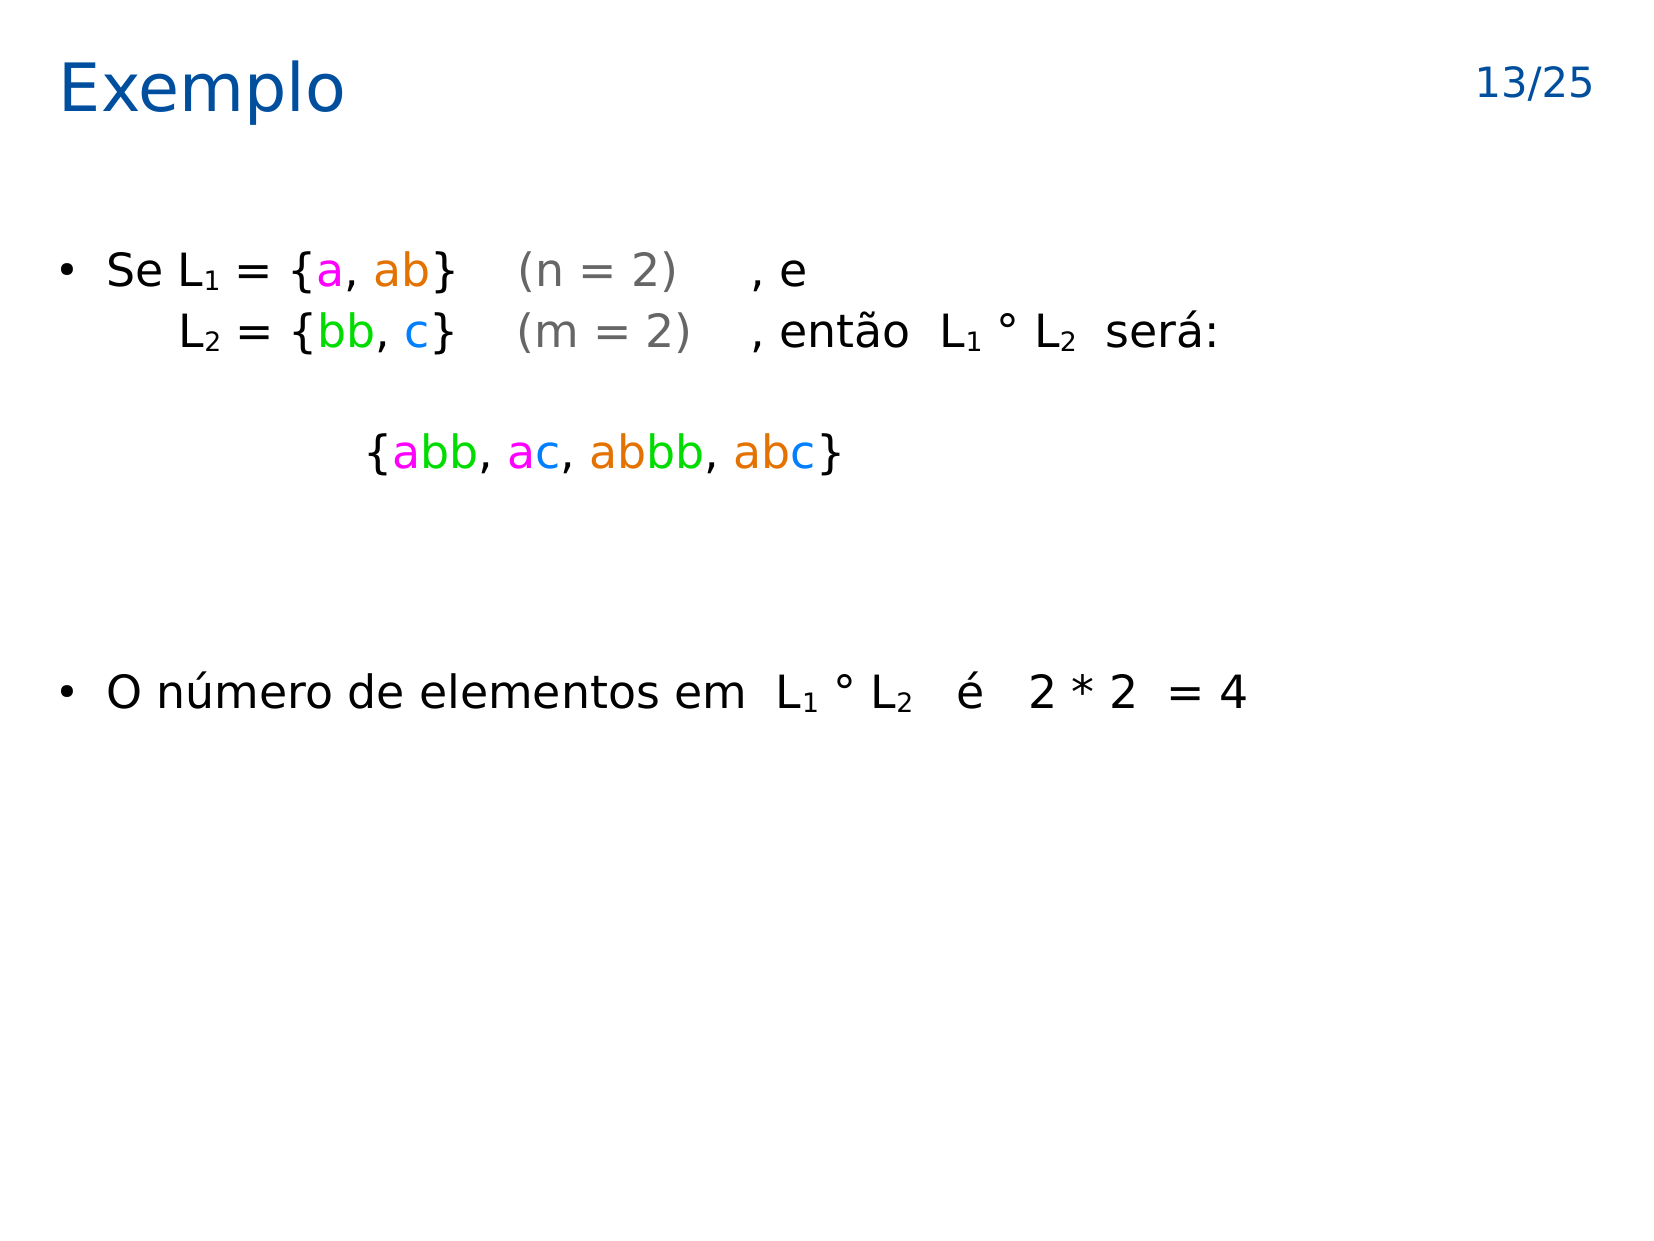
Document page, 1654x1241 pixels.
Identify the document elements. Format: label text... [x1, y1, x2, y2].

list Se L1 = {a, ab} (n = 2) , e L2 = {bb, c} (m = 2) , então L1 ° L2 será: {abb, ac, abbb, abc} O número de elementos em L1 ° L2 é 2 * 2 = 4 [59, 236, 1595, 1211]
title Exemplo [59, 29, 1625, 148]
